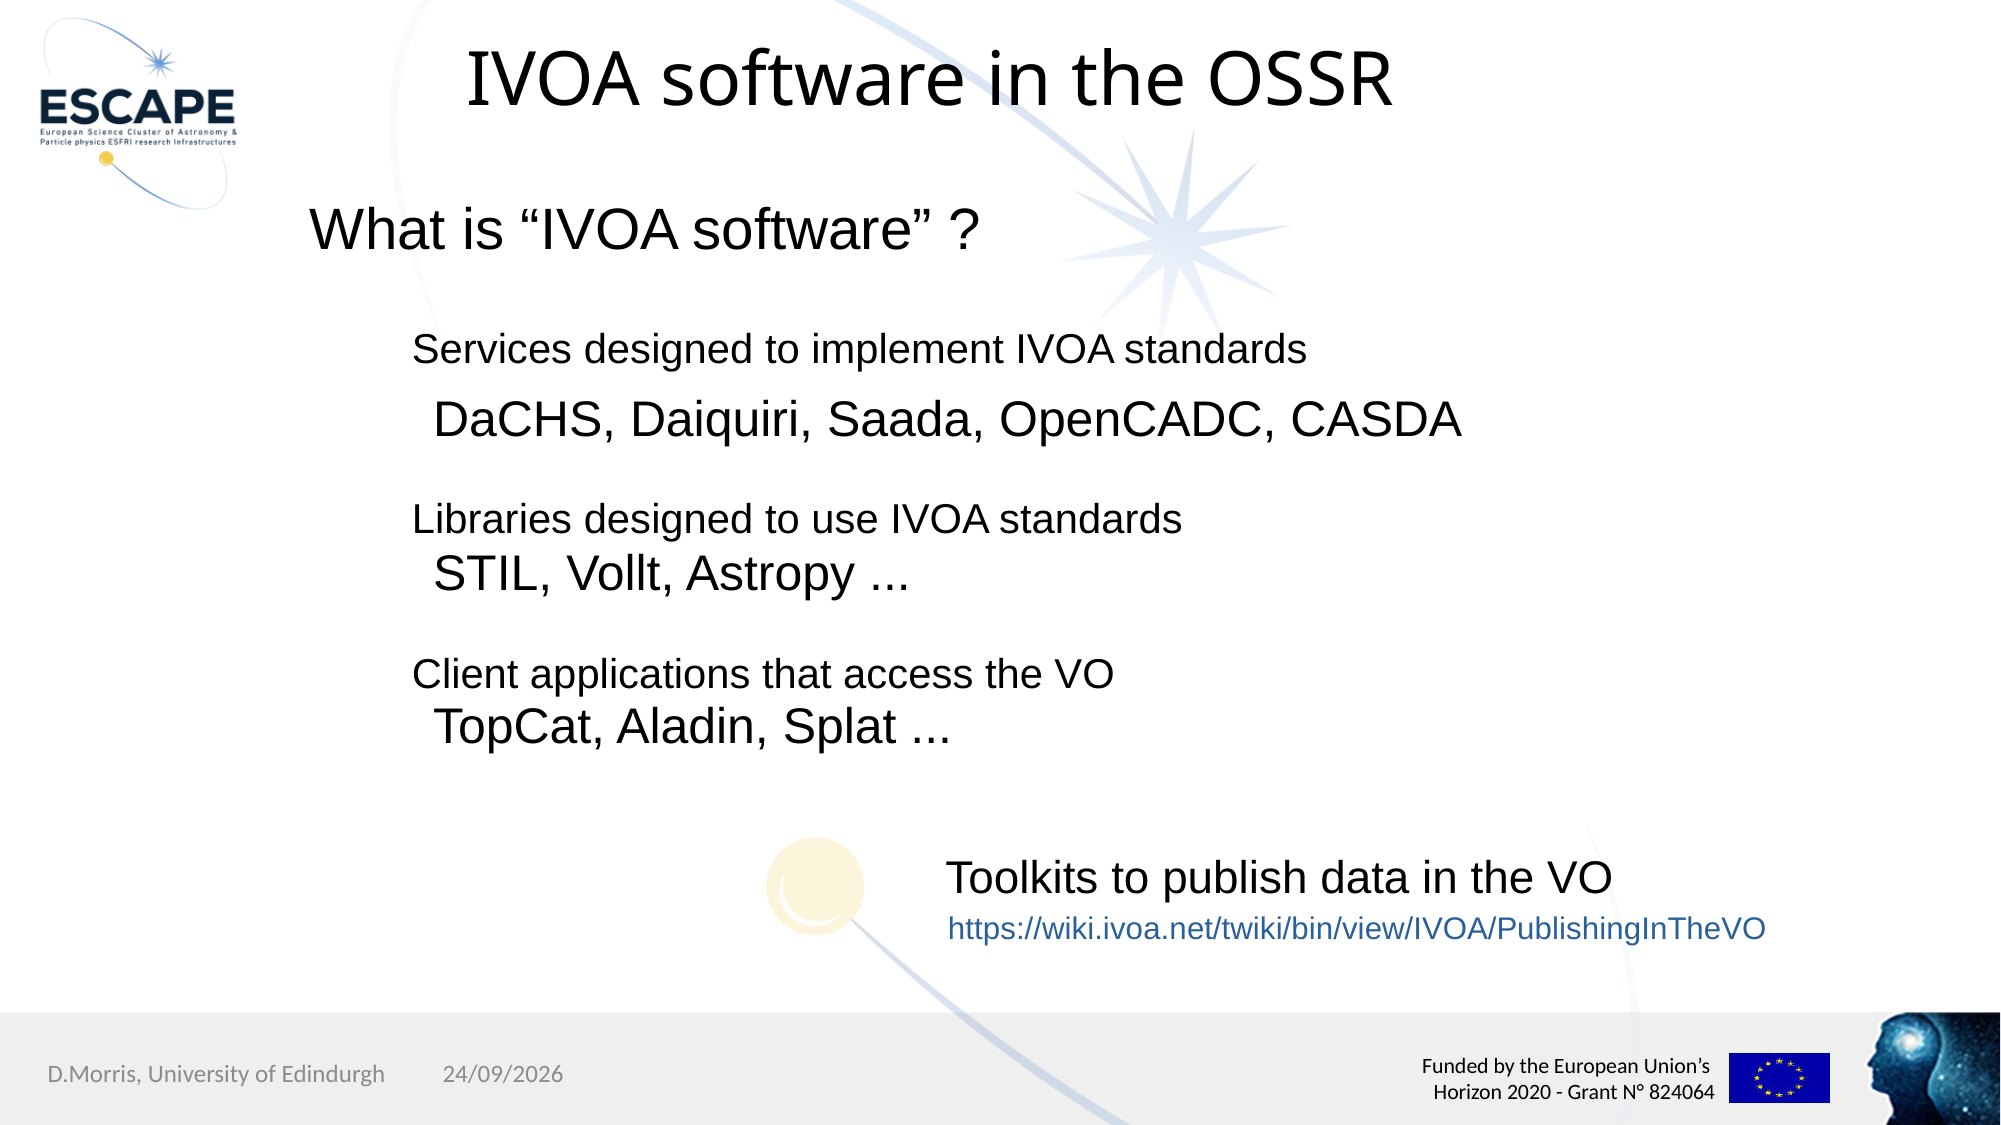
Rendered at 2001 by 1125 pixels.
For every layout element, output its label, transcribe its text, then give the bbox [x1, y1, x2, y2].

text_box Services designed to implement IVOA standards [397, 318, 1323, 381]
text_box Libraries designed to use IVOA standards [397, 487, 1198, 550]
title IVOA software in the OSSR [450, 11, 1489, 150]
footer D.Morris, University of Edindurgh [32, 1042, 414, 1103]
slide_number 25/05/2021 [427, 1042, 684, 1103]
text_box DaCHS, Daiquiri, Saada, OpenCADC, CASDA [418, 384, 1478, 455]
text_box STIL, Vollt, Astropy ... [418, 537, 927, 609]
text_box TopCat, Aladin, Splat ... [418, 691, 968, 762]
text_box https://wiki.ivoa.net/twiki/bin/view/IVOA/PublishingInTheVO [933, 903, 1783, 954]
text_box What is “IVOA software” ? [295, 188, 997, 269]
picture [0, 0, 2001, 1125]
text_box Toolkits to publish data in the VO [930, 844, 1642, 911]
text_box Client applications that access the VO [397, 643, 1474, 706]
